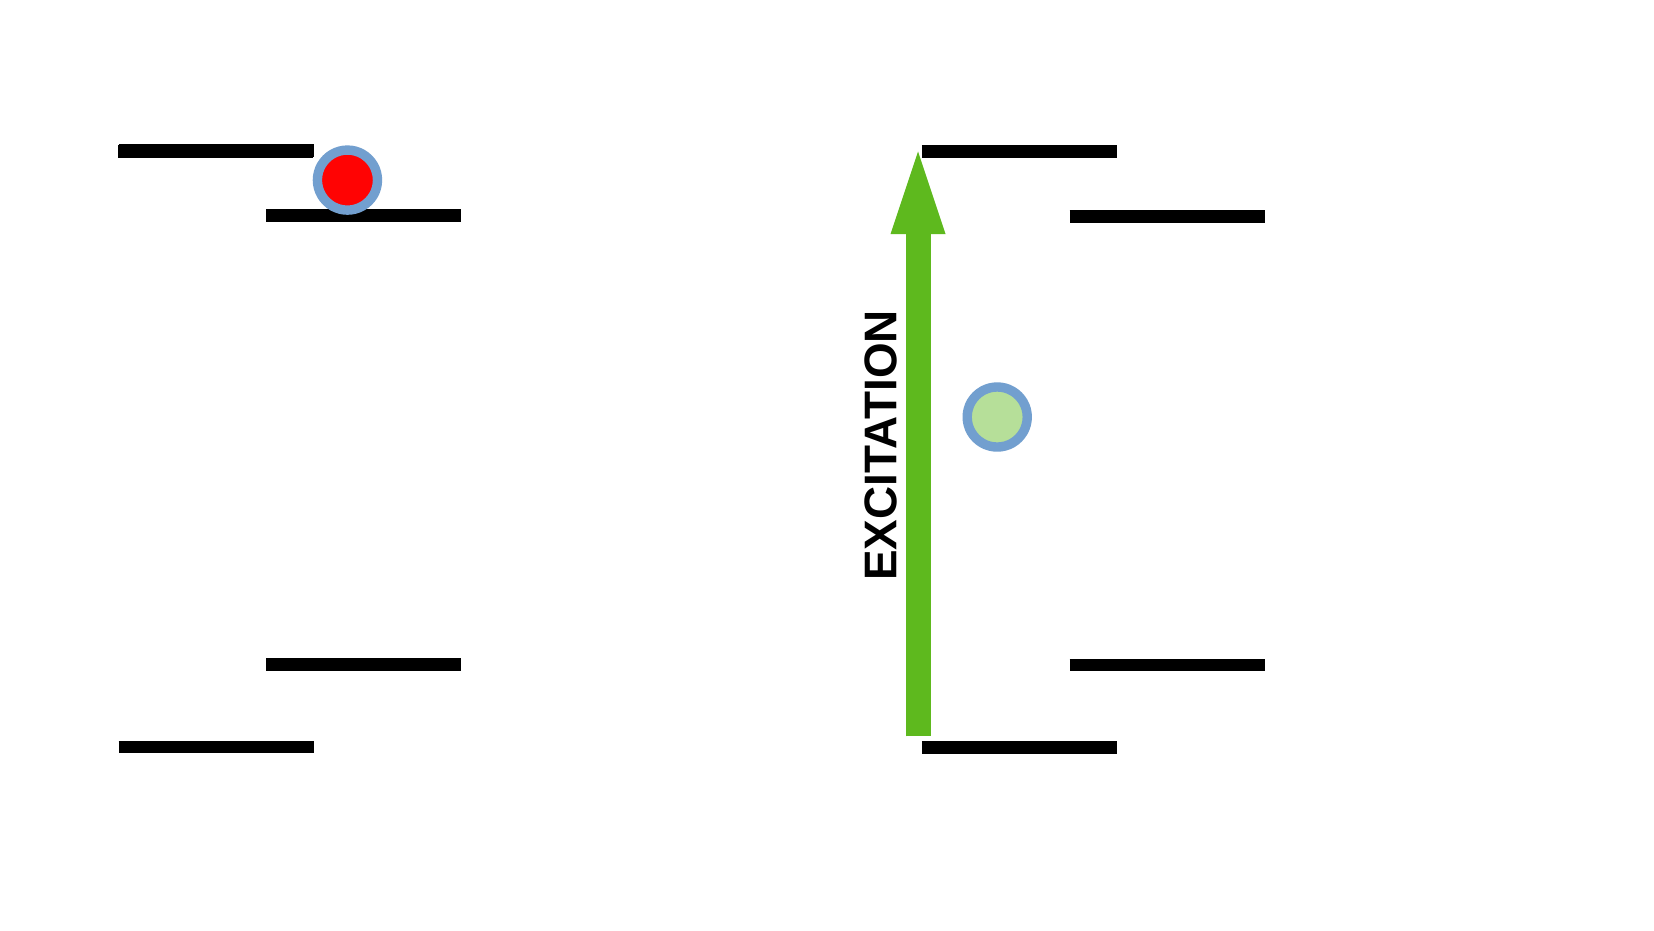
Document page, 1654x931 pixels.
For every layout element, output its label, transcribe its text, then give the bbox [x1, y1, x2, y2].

text_box EXCITATION [847, 190, 914, 701]
text_box [967, 386, 1028, 448]
text_box [317, 150, 378, 211]
